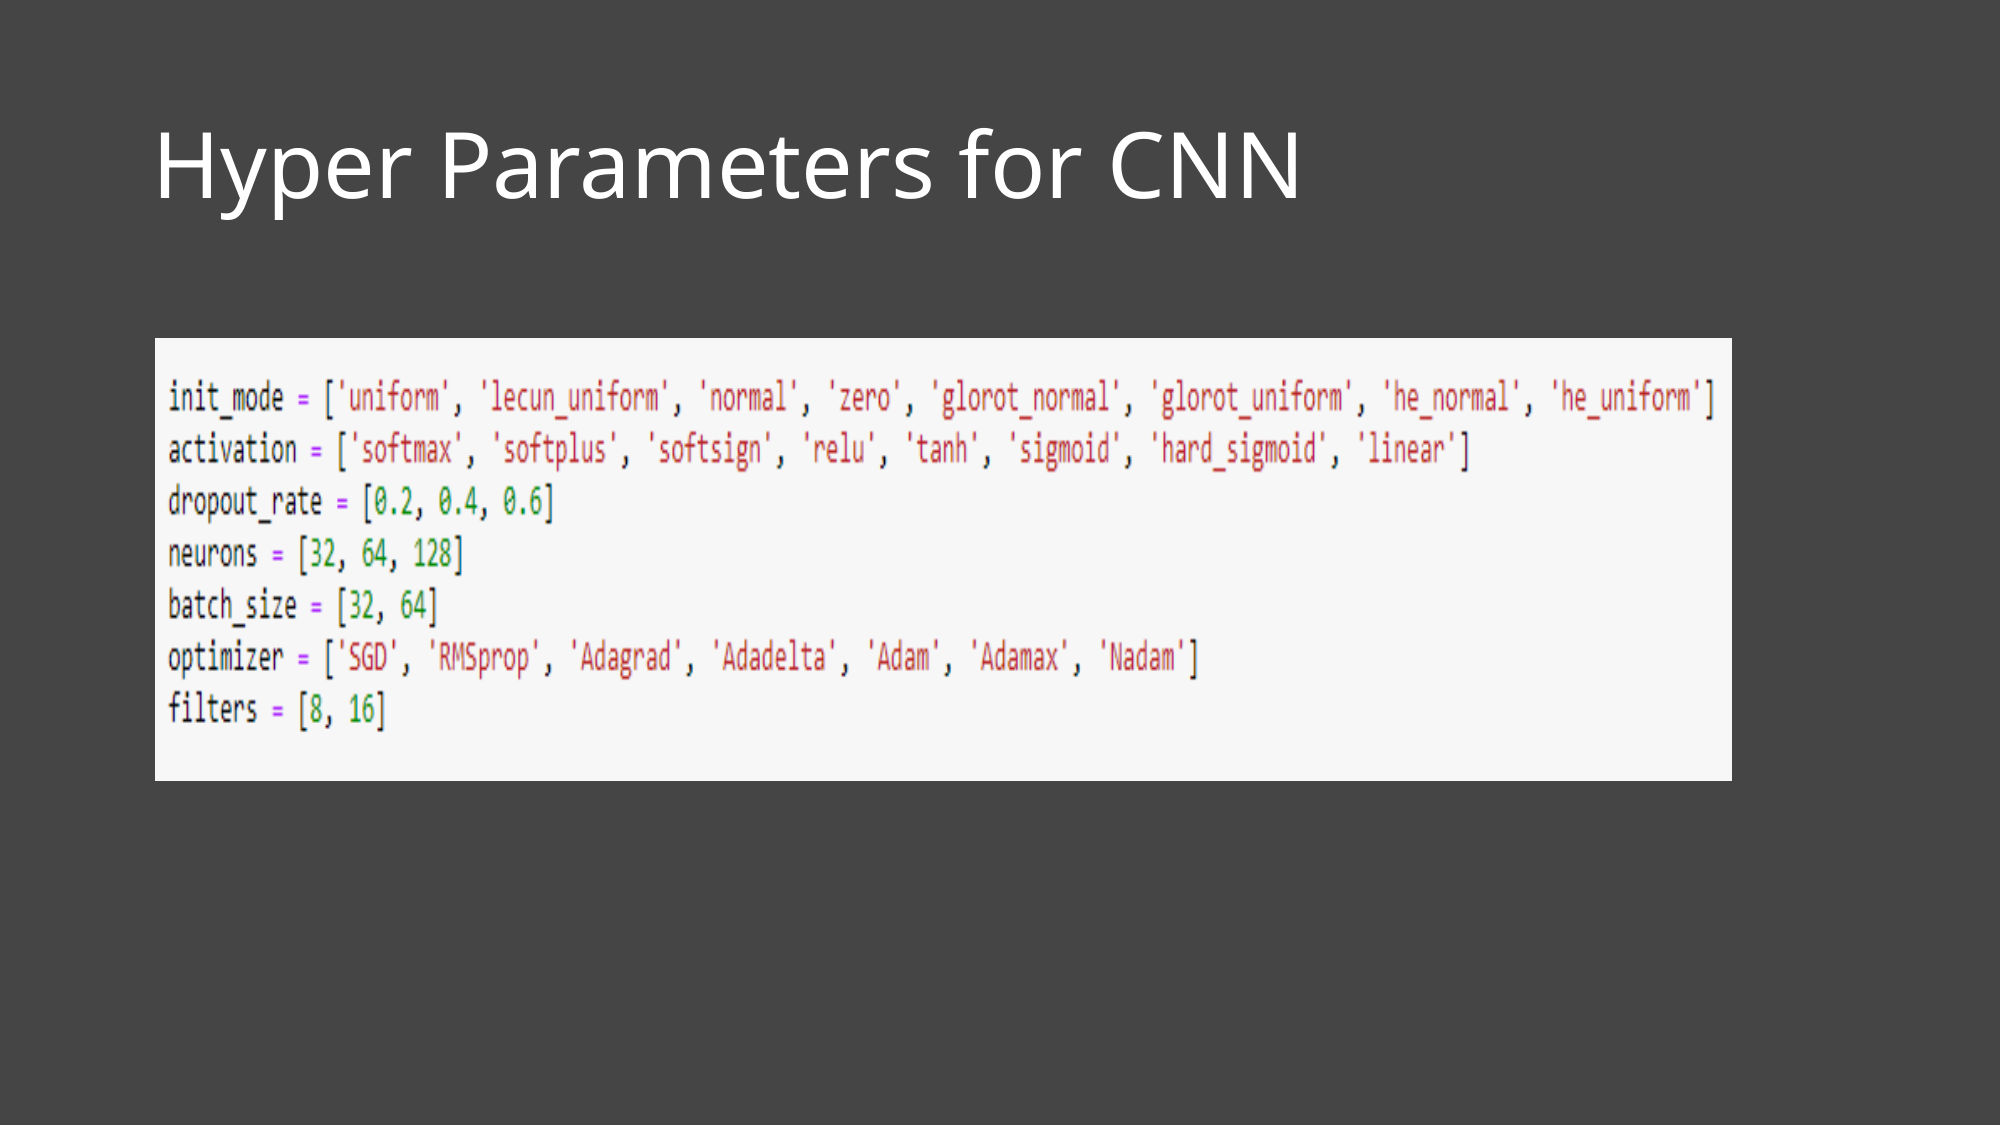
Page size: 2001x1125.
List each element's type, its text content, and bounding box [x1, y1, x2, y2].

title Hyper Parameters for CNN [137, 59, 1863, 278]
picture [155, 338, 1732, 782]
